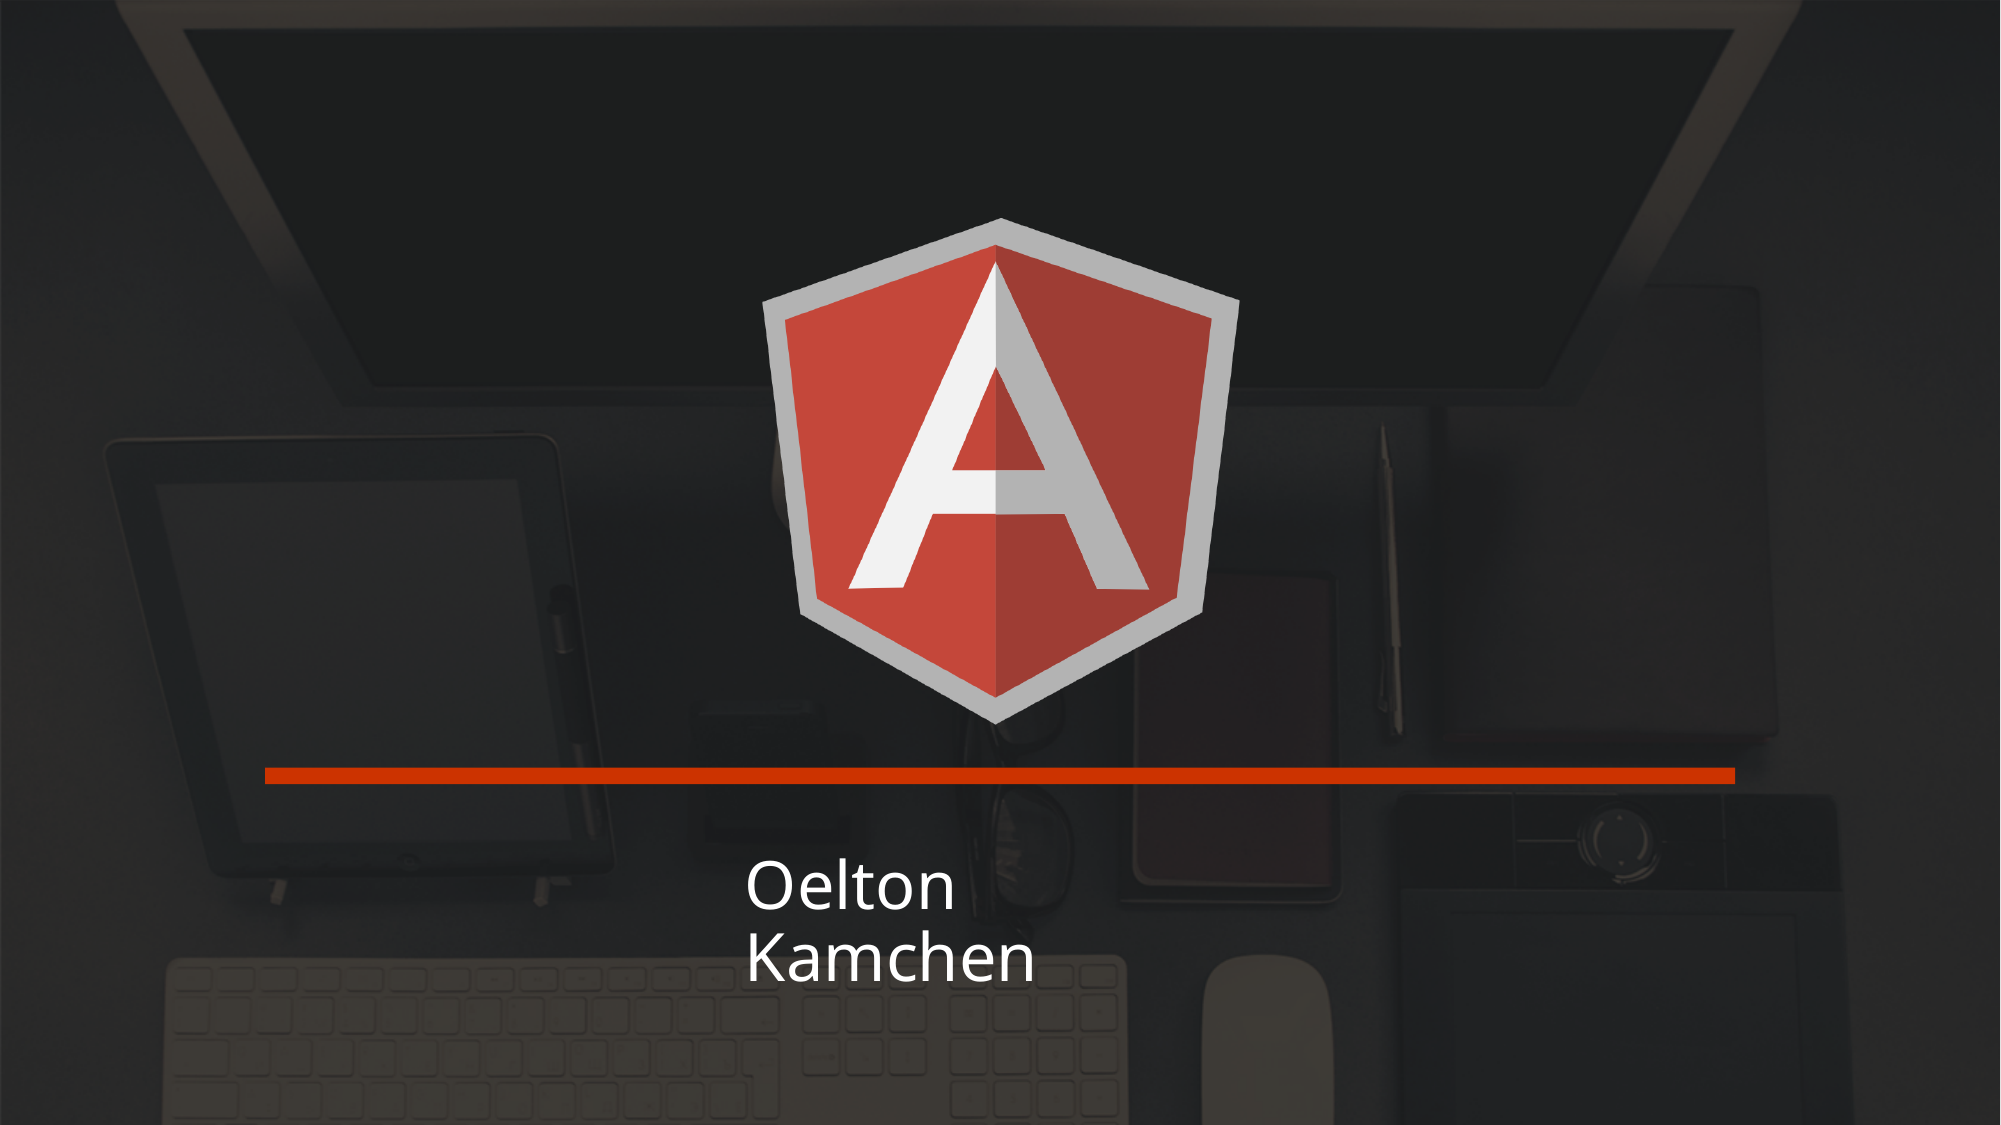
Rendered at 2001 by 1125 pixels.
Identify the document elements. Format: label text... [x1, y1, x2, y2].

picture [0, 0, 2001, 1125]
text_box Oelton Kamchen [730, 814, 1271, 1033]
text_box [265, 767, 1736, 785]
